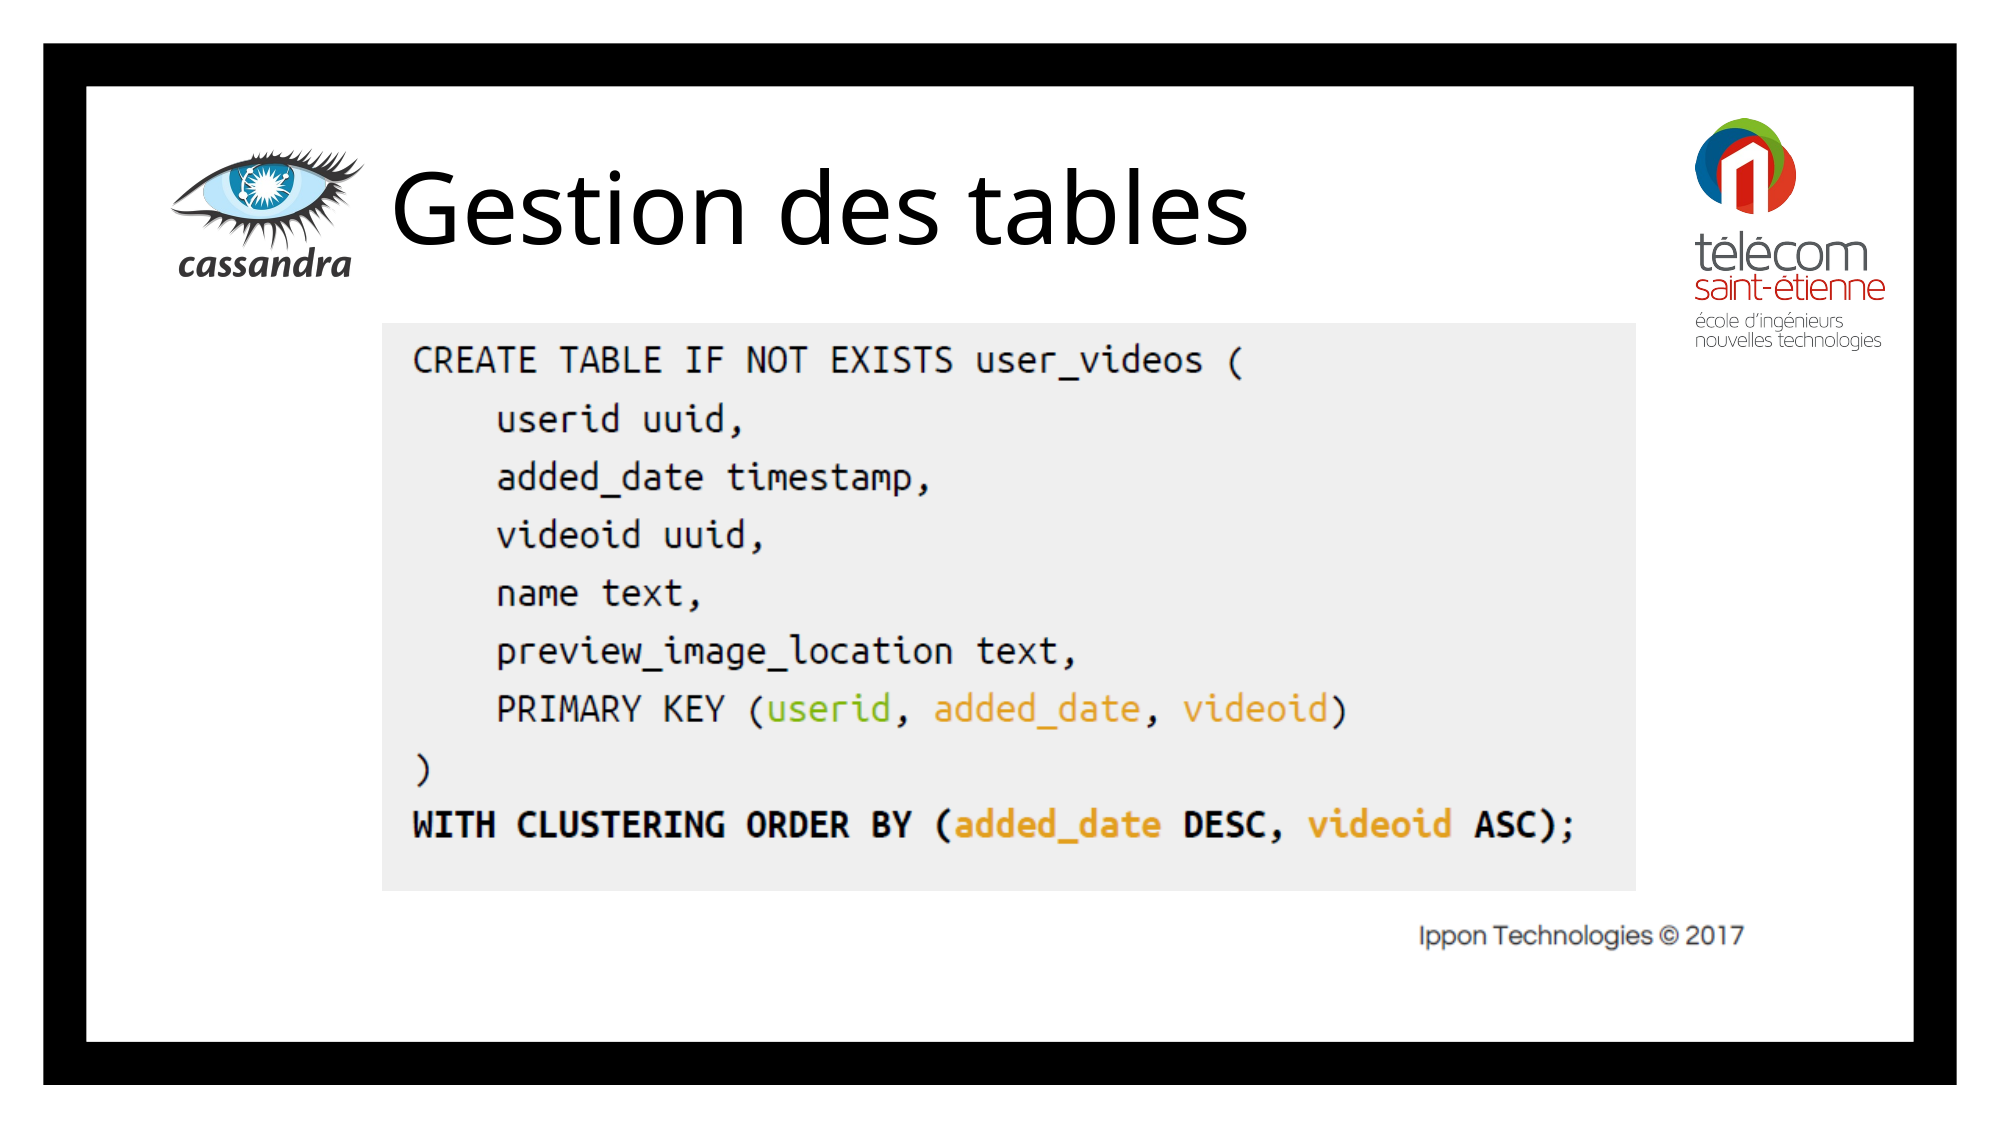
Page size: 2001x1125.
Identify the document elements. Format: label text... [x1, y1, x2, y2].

picture [1715, 134, 1730, 138]
picture [1695, 118, 1885, 351]
picture [382, 323, 1636, 891]
title Gestion des tables [369, 138, 1849, 304]
picture [166, 144, 368, 280]
picture [1406, 910, 1754, 956]
